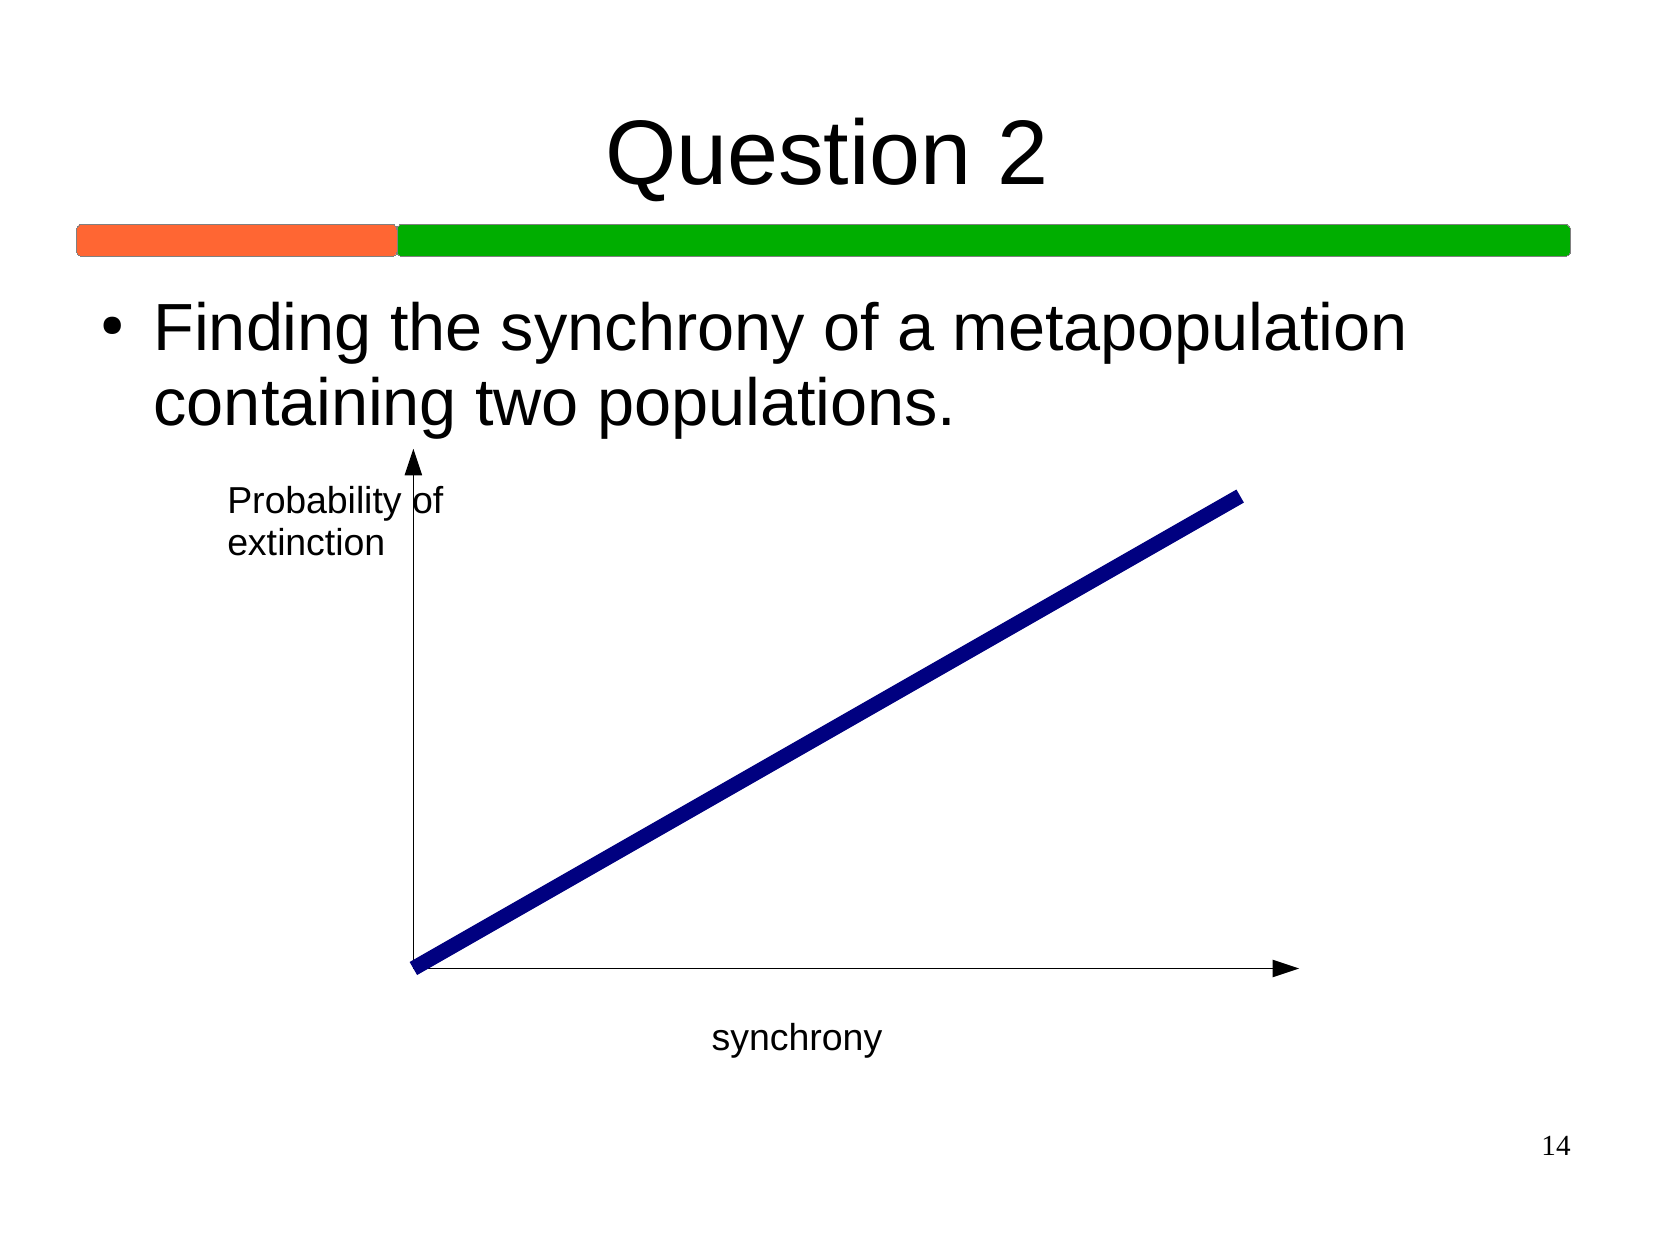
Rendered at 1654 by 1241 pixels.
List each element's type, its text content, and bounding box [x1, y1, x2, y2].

text_box [76, 224, 1571, 257]
text_box Probability of extinction [212, 472, 520, 572]
list Finding the synchrony of a metapopulation containing two populations. [82, 290, 1538, 1010]
text_box synchrony [696, 1009, 1028, 1067]
title Question 2 [82, 49, 1571, 227]
